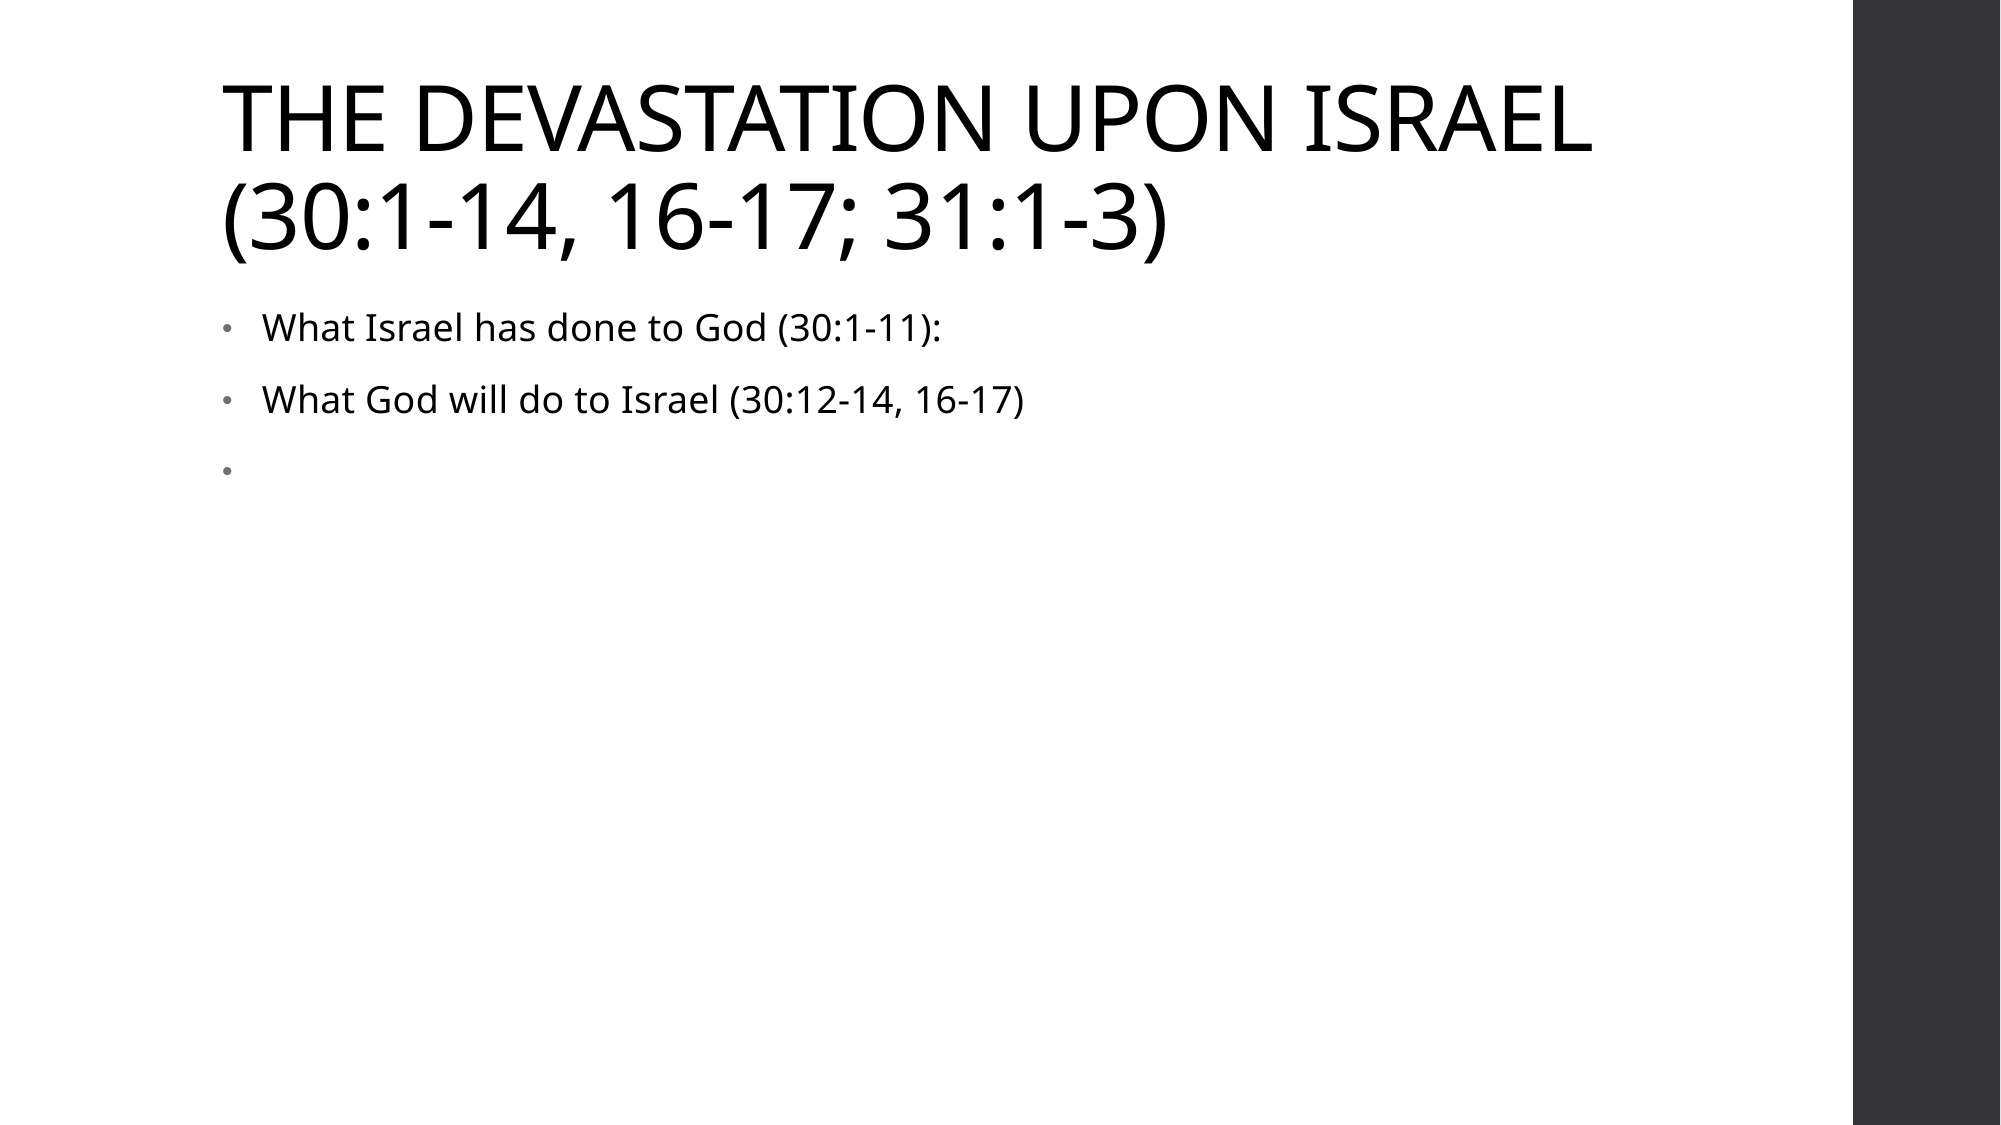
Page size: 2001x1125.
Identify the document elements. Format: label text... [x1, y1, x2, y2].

title THE DEVASTATION UPON ISRAEL (30:1-14, 16-17; 31:1-3) [206, 60, 1797, 278]
list What Israel has done to God (30:1-11): What God will do to Israel (30:12-14, 16-17) [206, 299, 1617, 1014]
